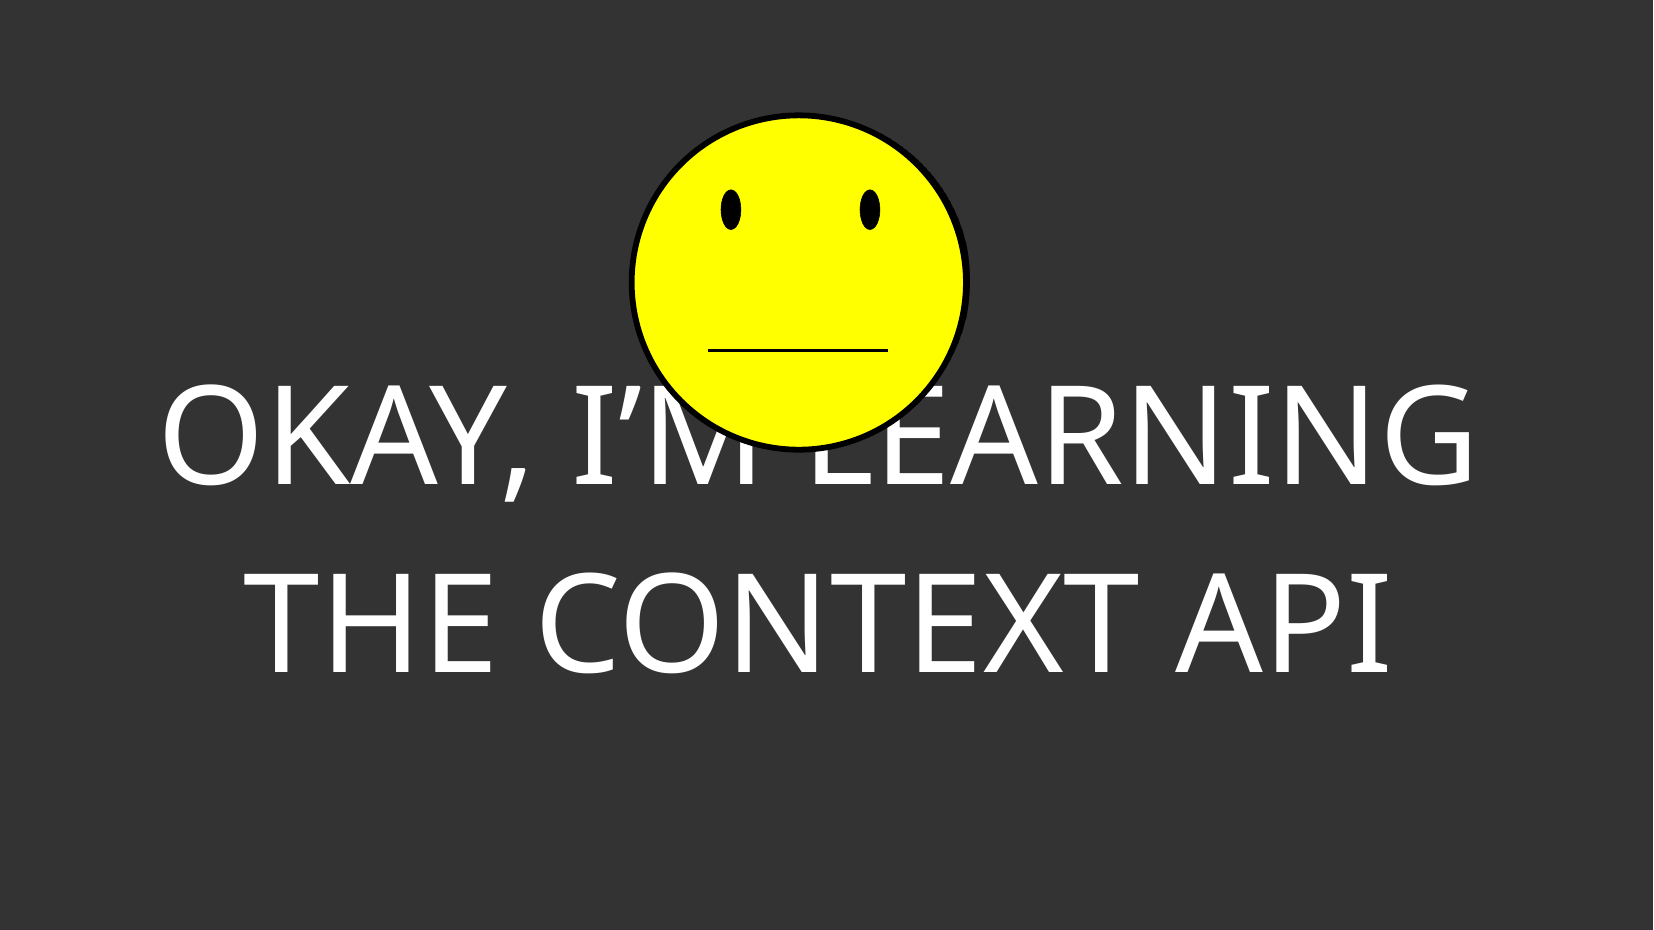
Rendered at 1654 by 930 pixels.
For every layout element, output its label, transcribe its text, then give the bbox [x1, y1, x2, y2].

picture [560, 39, 1021, 691]
subtitle OKAY, I’M LEARNING THE CONTEXT API [75, 165, 1563, 886]
